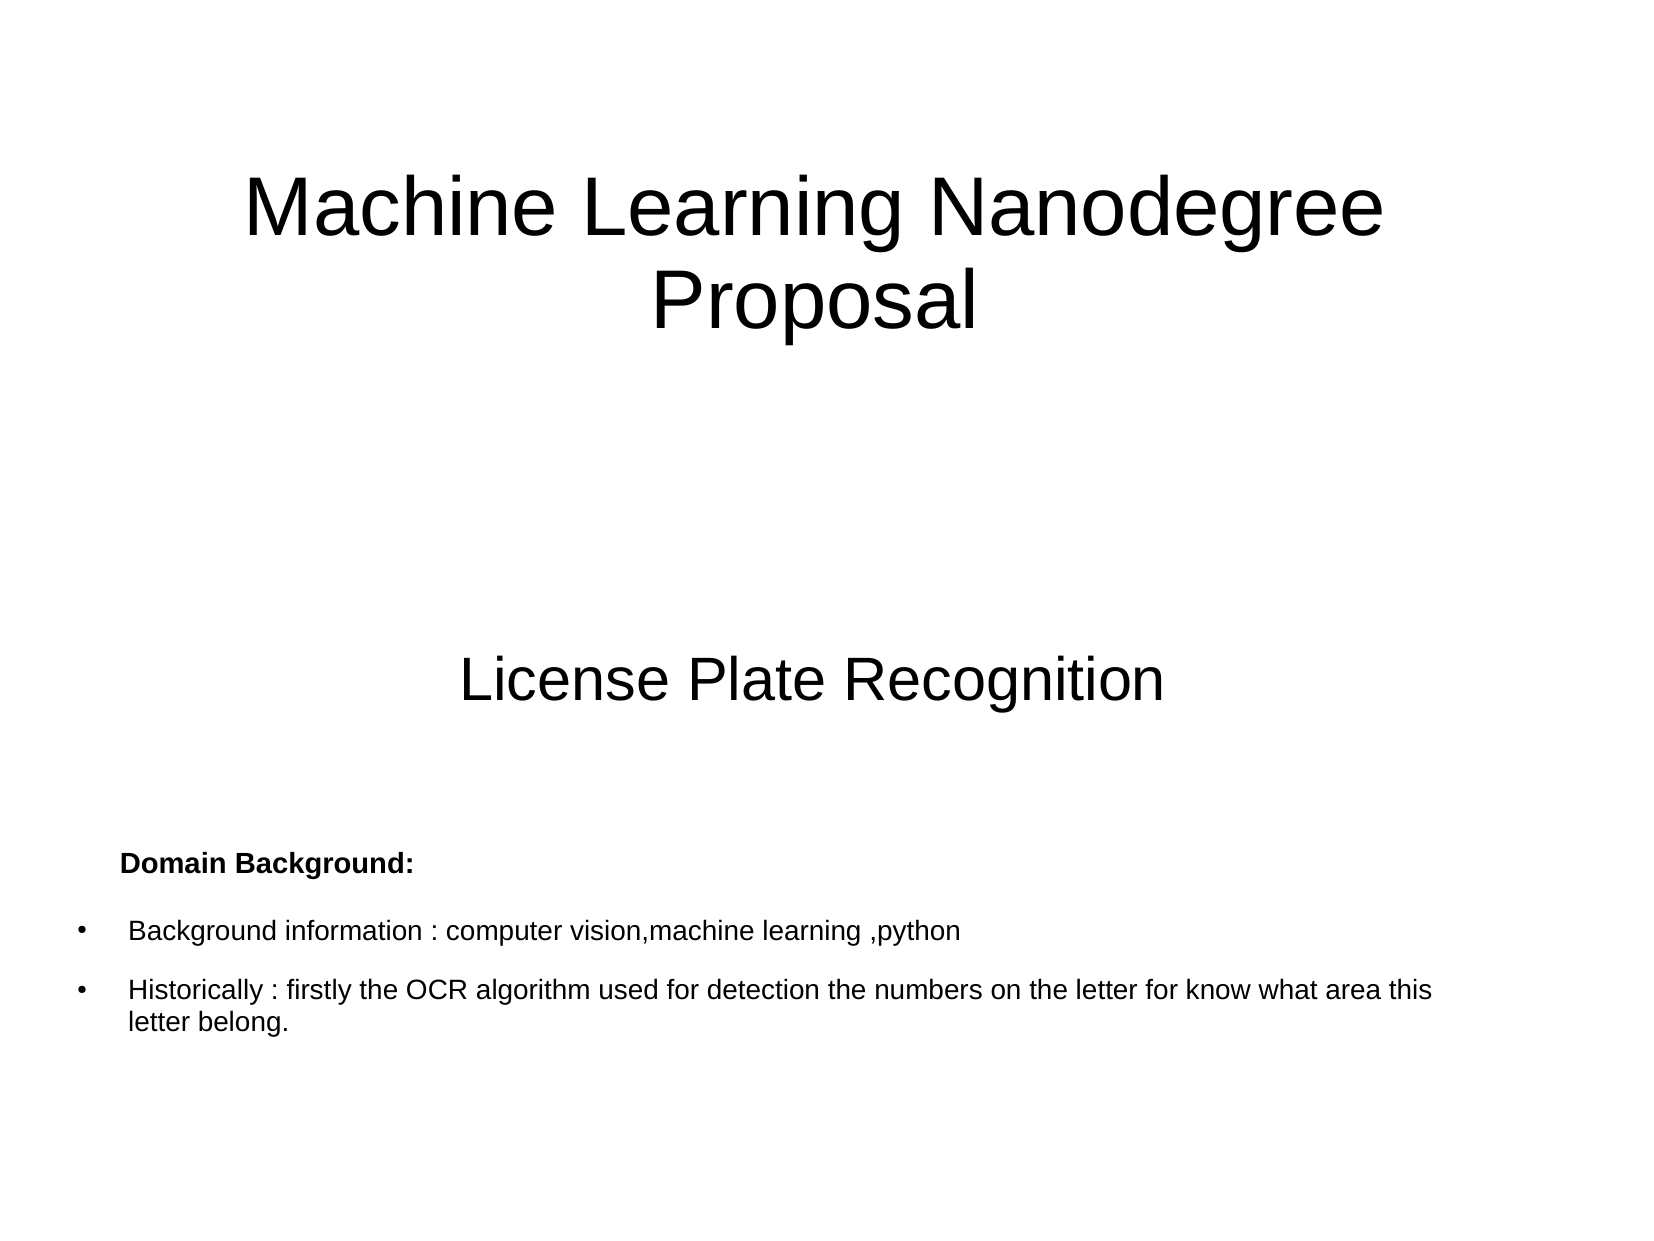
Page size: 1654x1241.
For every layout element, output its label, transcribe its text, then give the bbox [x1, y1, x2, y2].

list License Plate Recognition [394, 645, 1231, 715]
title Machine Learning Nanodegree Proposal [82, 150, 1571, 358]
text_box Background information : computer vision,machine learning ,python Historically : firstly the OCR algorithm used for detection the numbers on the letter for know what area this letter belong. [60, 915, 1441, 1038]
text_box Domain Background: [105, 840, 526, 888]
